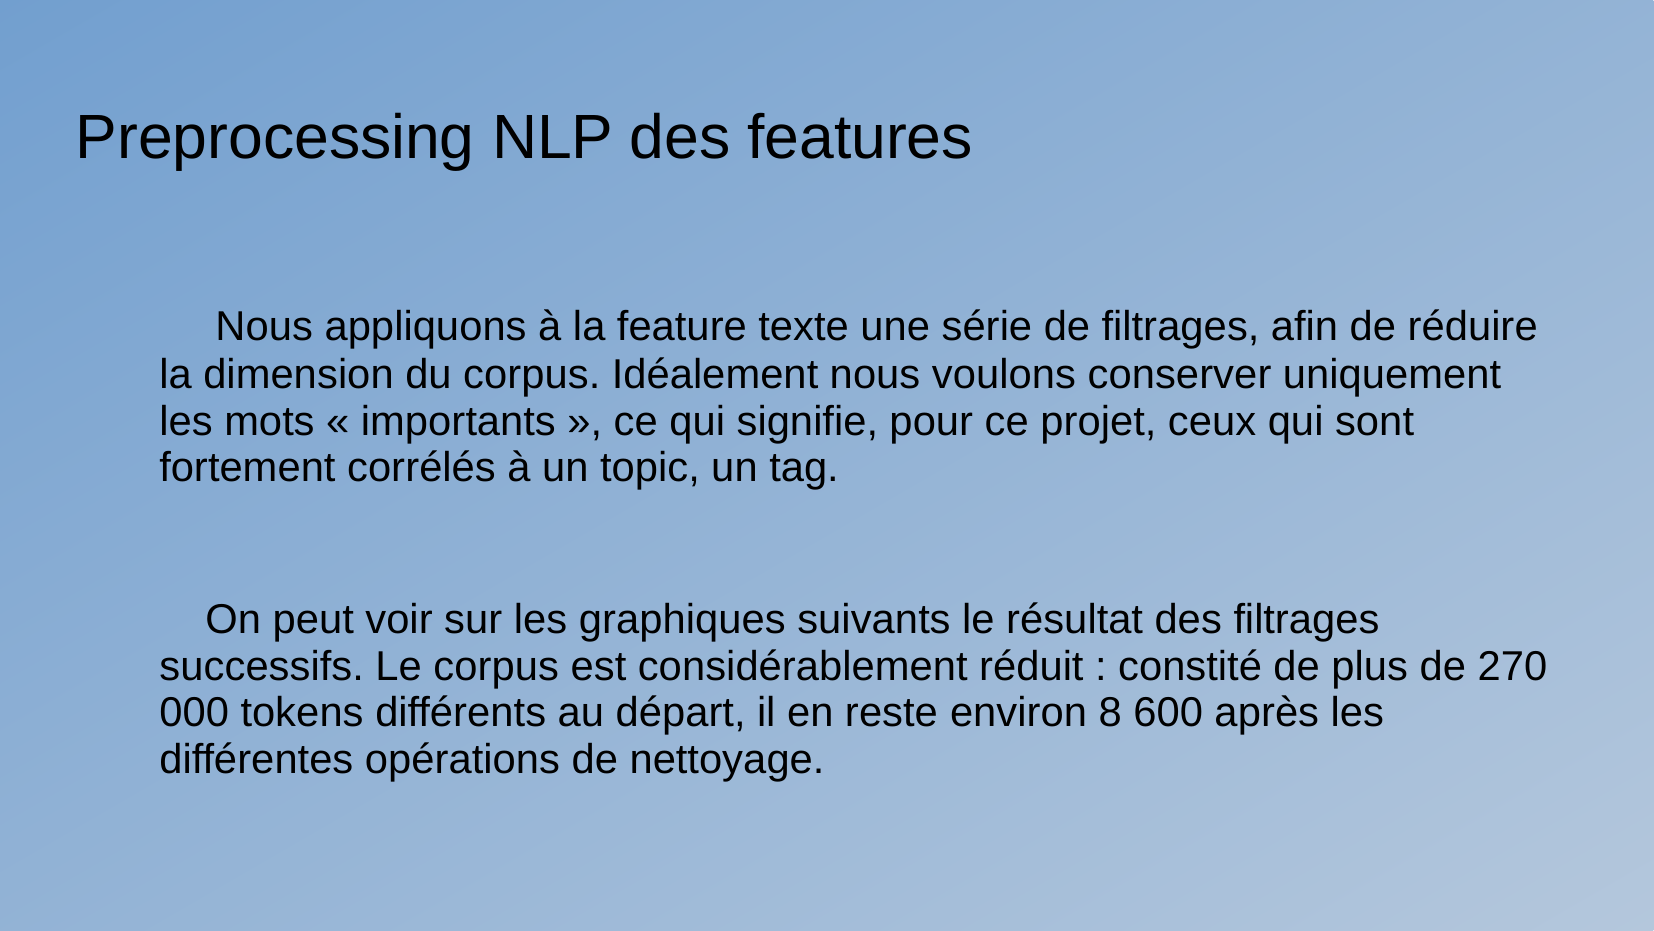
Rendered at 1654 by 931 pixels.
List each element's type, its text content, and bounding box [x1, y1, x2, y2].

list Nous appliquons à la feature texte une série de filtrages, afin de réduire la dimension du corpus. Idéalement nous voulons conserver uniquement les mots « importants », ce qui signifie, pour ce projet, ceux qui sont fortement corrélés à un topic, un tag. On peut voir sur les graphiques suivants le résultat des filtrages successifs. Le corpus est considérablement réduit : constité de plus de 270 000 tokens différents au départ, il en reste environ 8 600 après les différentes opérations de nettoyage. [88, 295, 1565, 907]
title Preprocessing NLP des features [75, 59, 1564, 215]
